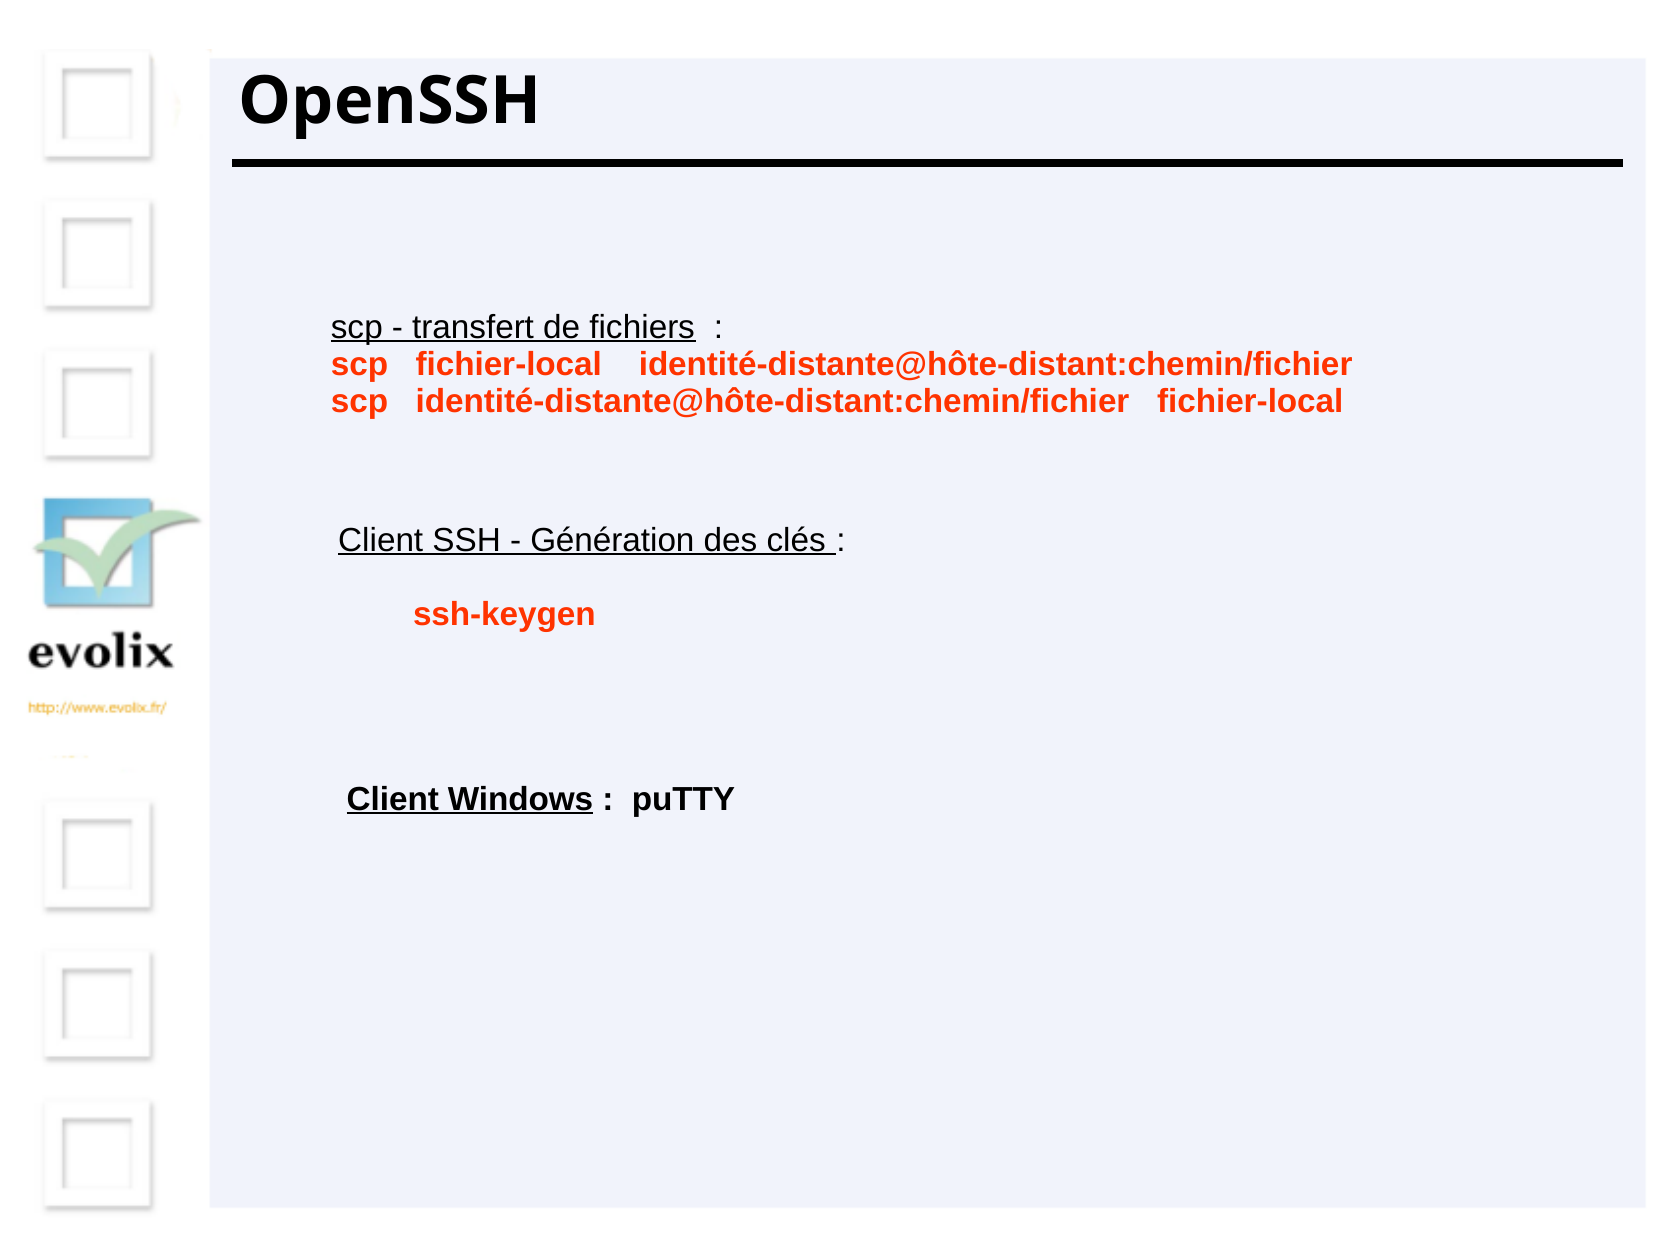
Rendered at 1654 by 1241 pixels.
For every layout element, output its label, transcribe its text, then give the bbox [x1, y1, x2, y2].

title OpenSSH [238, 0, 1530, 196]
picture [0, 49, 1654, 1218]
text_box scp - transfert de fichiers : scp fichier-local identité-distante@hôte-distant:chemin/fichier scp identité-distante@hôte-distant:chemin/fichier fichier-local [316, 300, 1369, 428]
text_box Client SSH - Génération des clés : ssh-keygen [323, 513, 861, 863]
text_box Client Windows : puTTY [256, 772, 752, 825]
